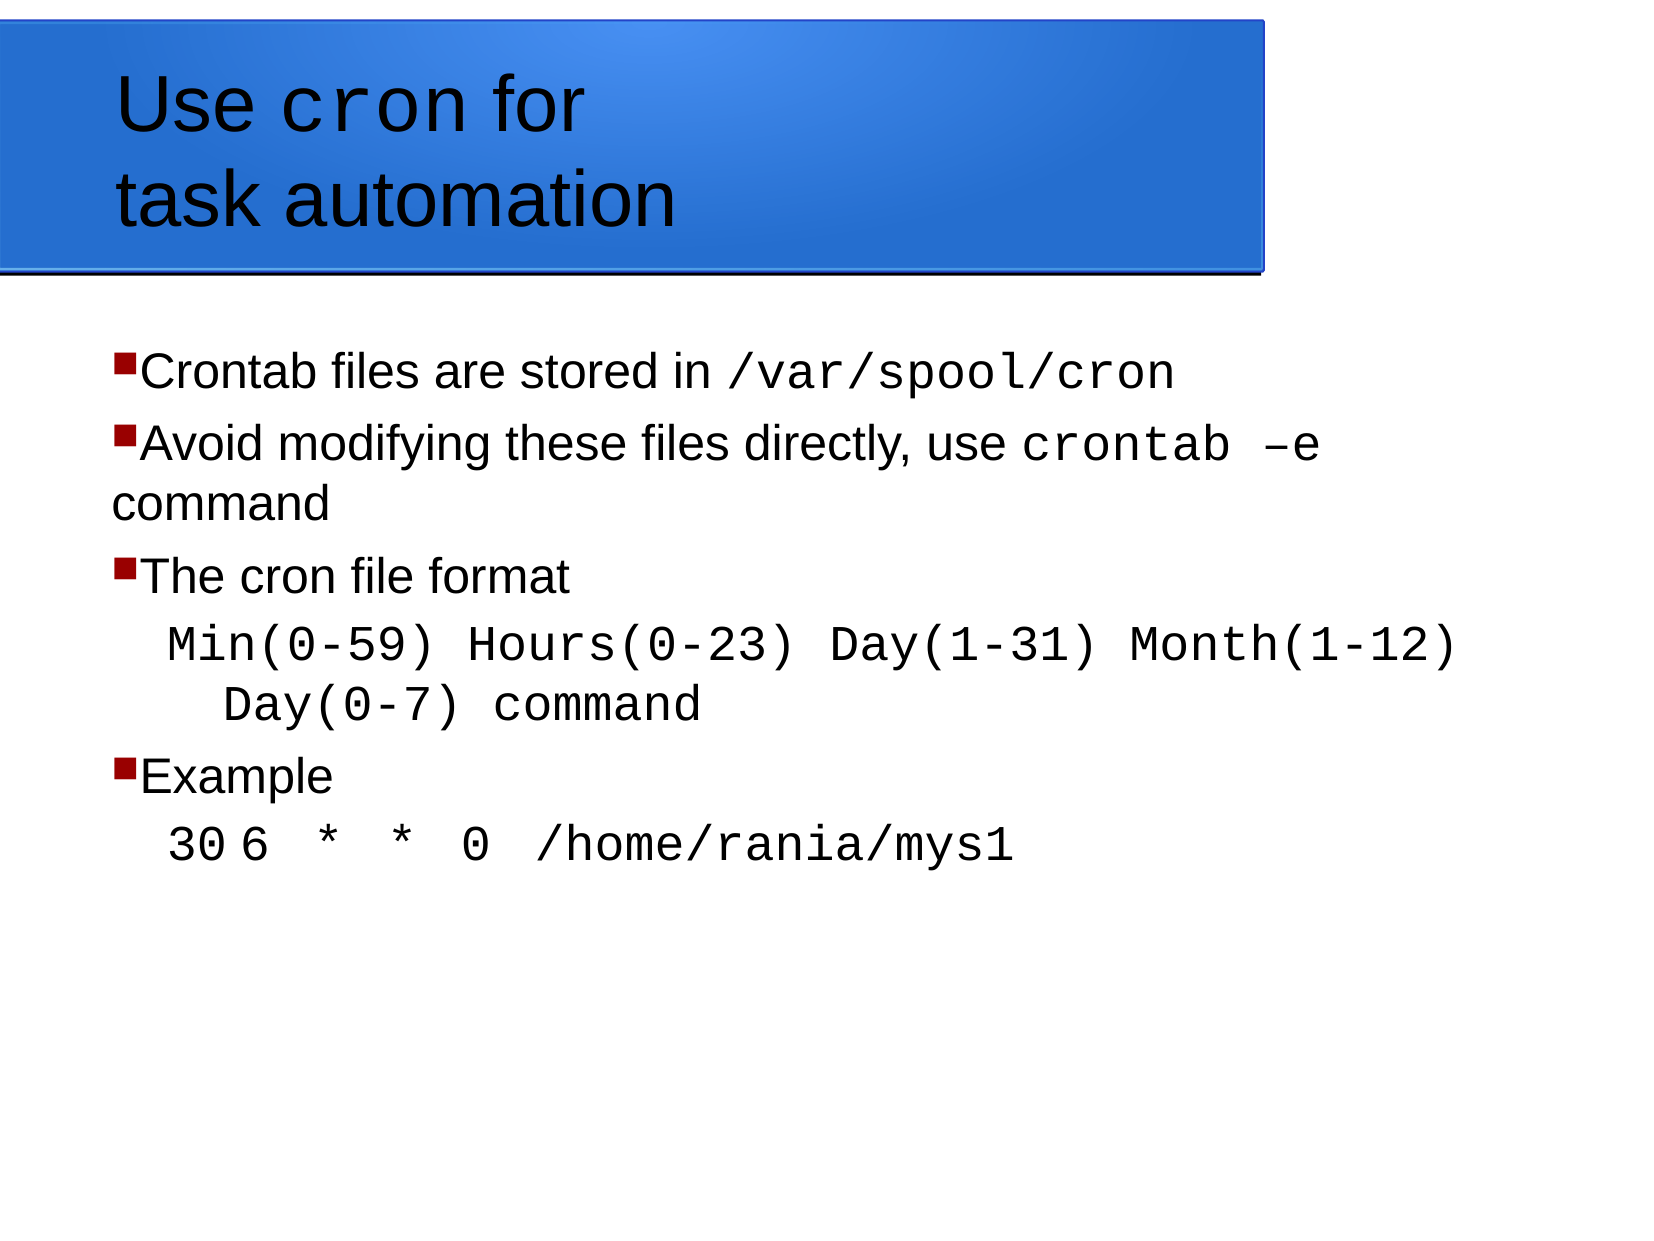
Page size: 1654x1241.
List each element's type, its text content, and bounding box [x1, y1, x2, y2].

list Crontab files are stored in /var/spool/cron Avoid modifying these files directly, use crontab –e command The cron file format Min(0-59) Hours(0-23) Day(1-31) Month(1-12) Day(0-7) command Example 30 6 * * 0 /home/rania/mys1 [96, 330, 1571, 1197]
title Use cron for task automation [100, 43, 1576, 251]
